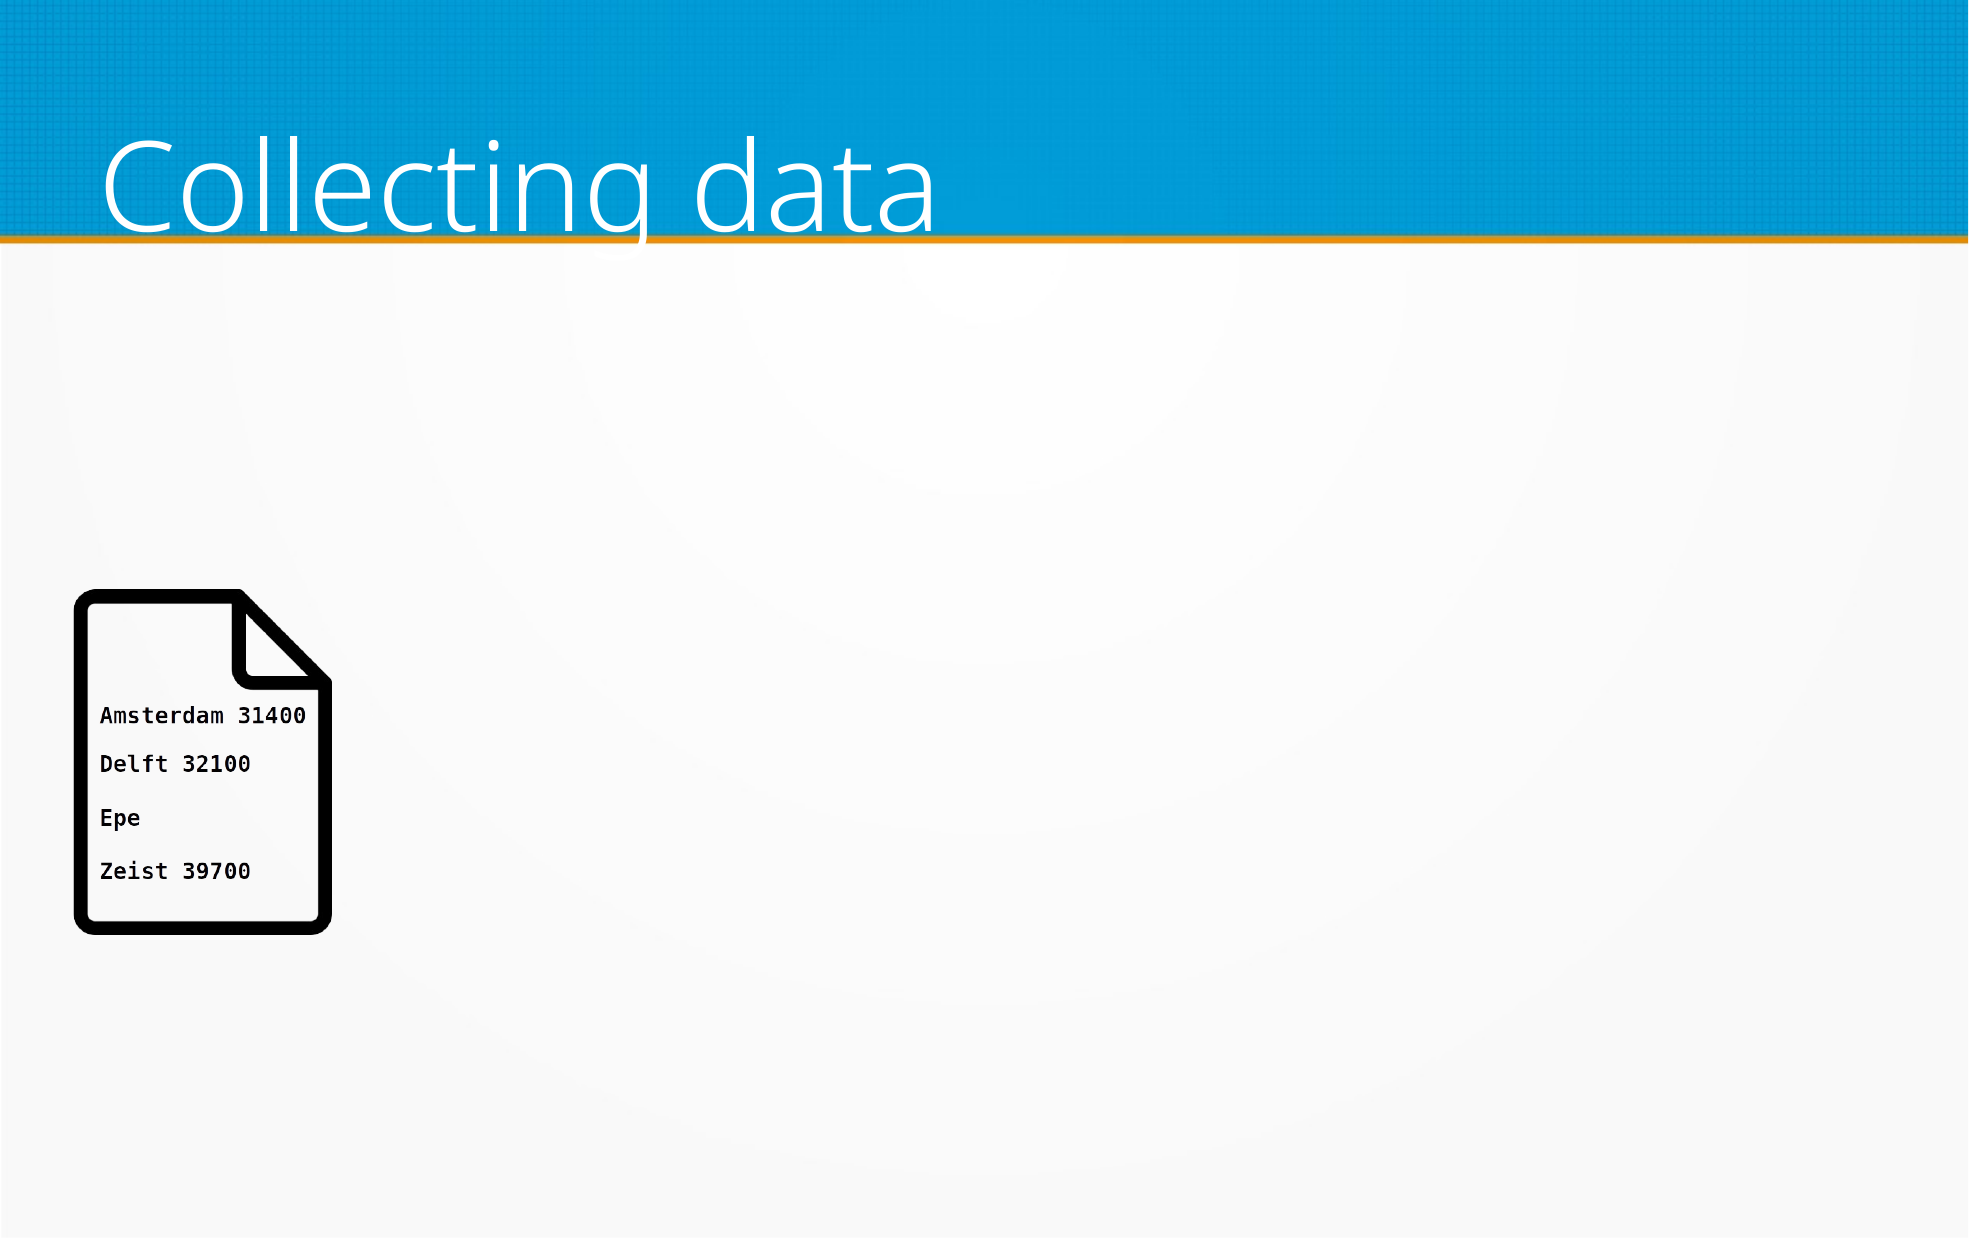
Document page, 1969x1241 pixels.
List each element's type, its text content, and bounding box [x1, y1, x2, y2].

title Collecting data [98, 49, 1870, 257]
list [98, 290, 1870, 1010]
picture [0, 233, 1969, 1241]
